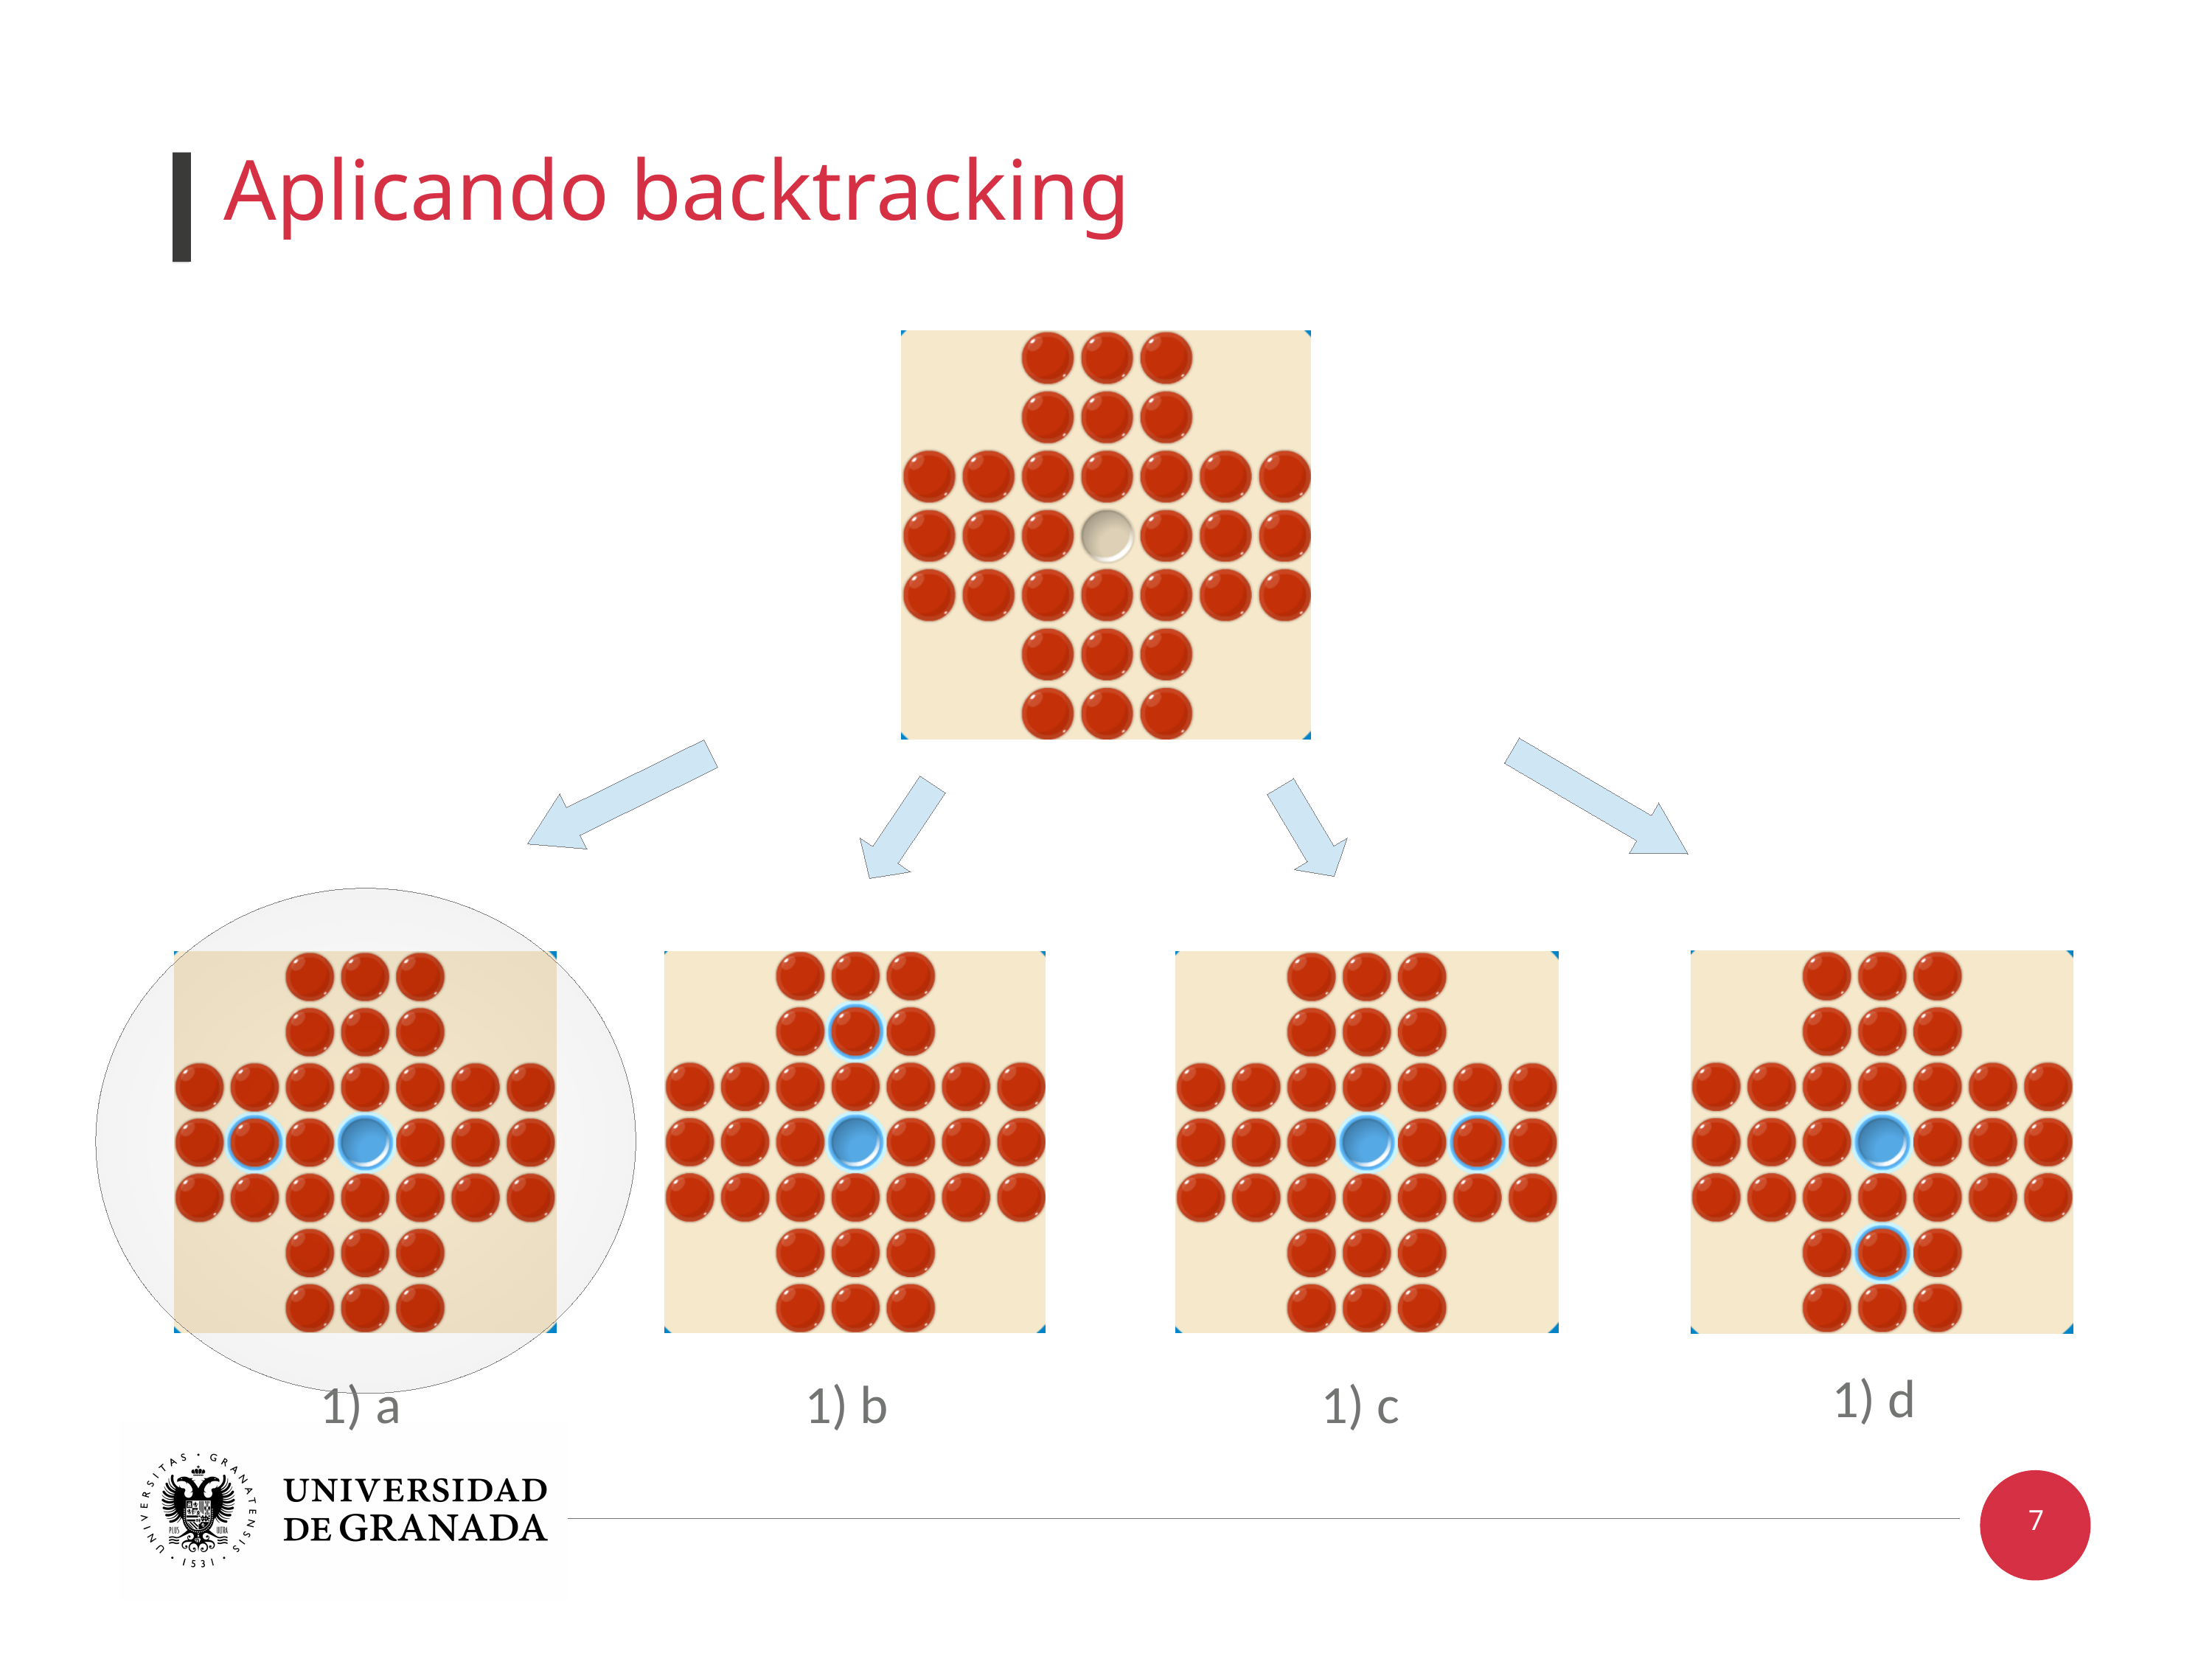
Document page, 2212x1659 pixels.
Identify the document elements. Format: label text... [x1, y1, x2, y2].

picture [1175, 951, 1559, 1333]
text_box [527, 740, 718, 849]
picture [546, 951, 557, 961]
text_box [1267, 778, 1348, 877]
text_box 1) a [308, 1388, 422, 1440]
picture [174, 951, 187, 962]
picture [664, 951, 1046, 1333]
text_box [860, 776, 946, 879]
text_box [95, 888, 636, 1394]
picture [901, 330, 1311, 740]
picture [542, 1321, 557, 1333]
picture [1691, 950, 2073, 1334]
text_box Aplicando backtracking [212, 131, 2063, 243]
text_box 1) d [1820, 1358, 1943, 1446]
text_box 1) c [1310, 1364, 1424, 1440]
text_box 1) b [793, 1364, 916, 1440]
text_box [173, 152, 191, 262]
text_box [1504, 737, 1688, 855]
picture [120, 1421, 568, 1600]
picture [174, 1320, 189, 1333]
